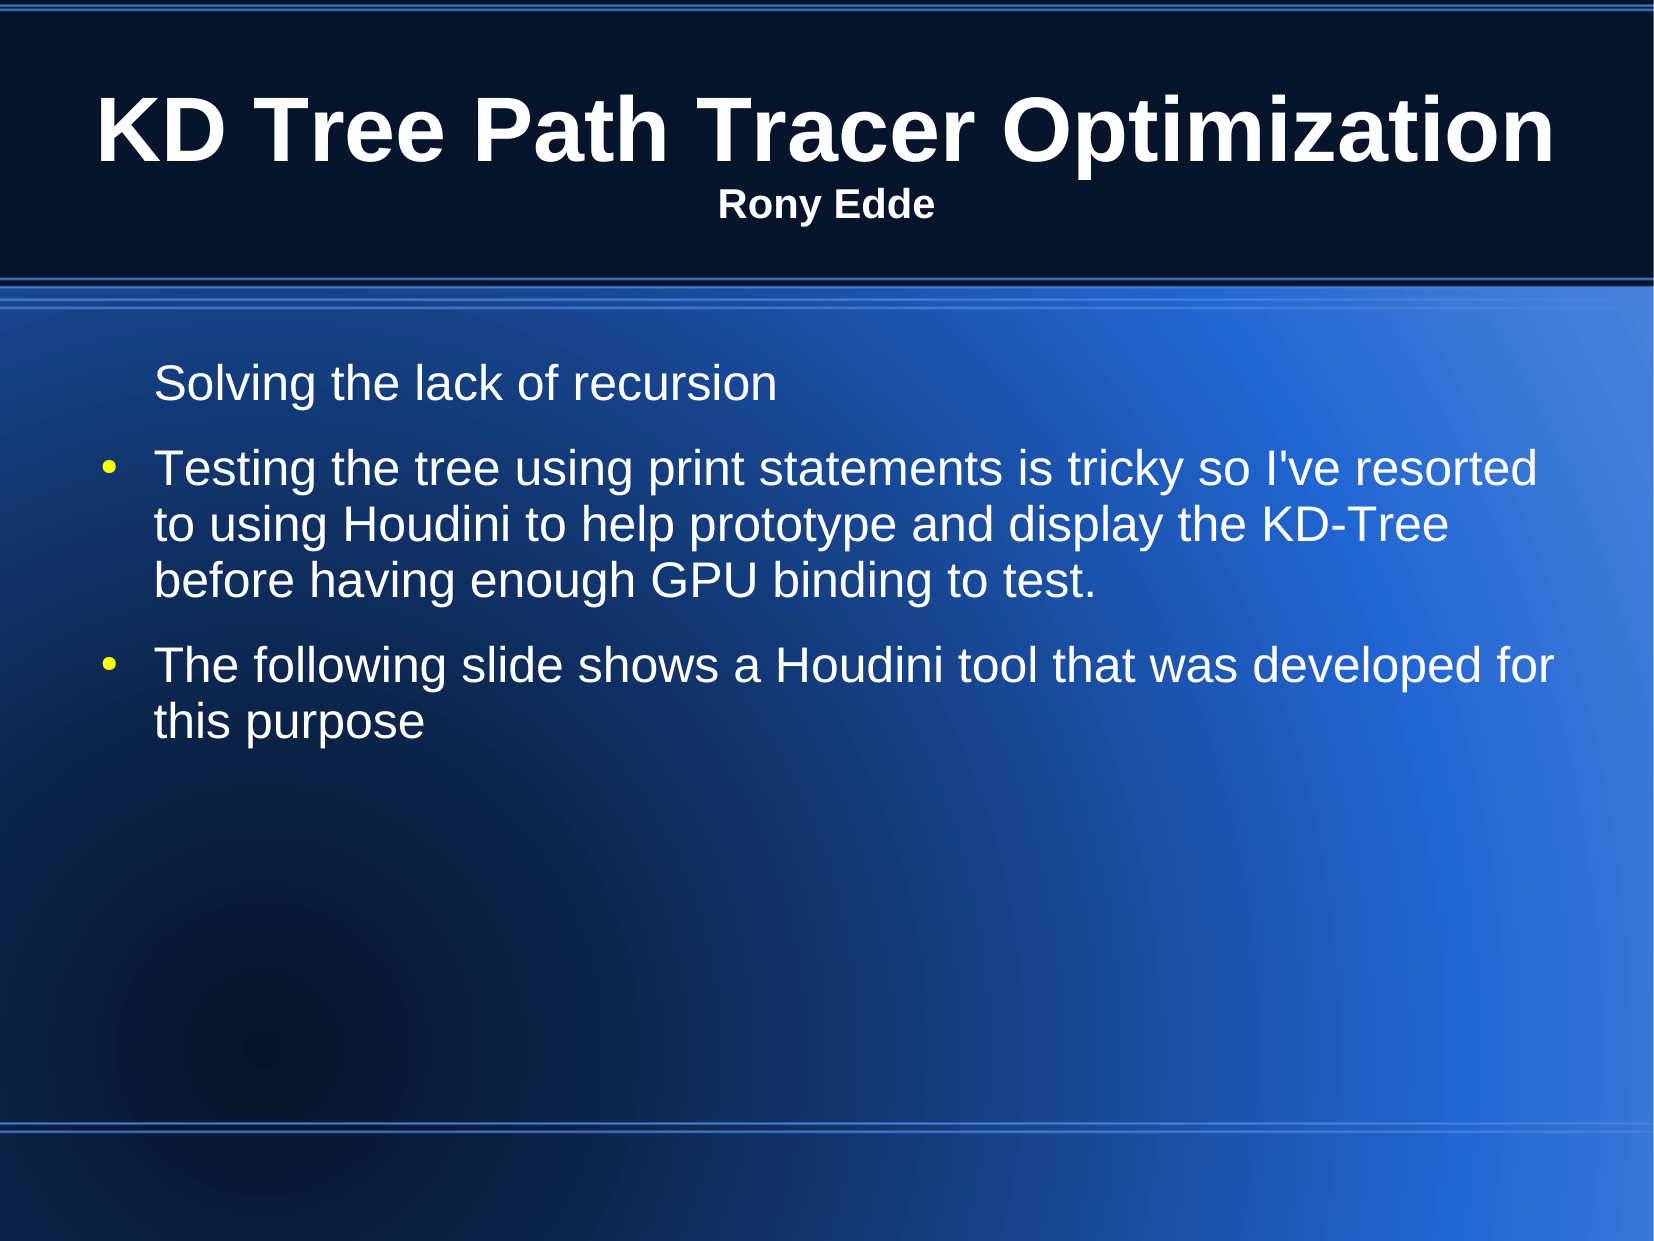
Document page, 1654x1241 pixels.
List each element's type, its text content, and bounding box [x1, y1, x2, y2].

picture [0, 0, 1654, 1241]
title KD Tree Path Tracer Optimization Rony Edde [82, 56, 1571, 250]
list Solving the lack of recursion Testing the tree using print statements is tricky so I've resorted to using Houdini to help prototype and display the KD-Tree before having enough GPU binding to test. The following slide shows a Houdini tool that was developed for this purpose [82, 355, 1571, 1058]
